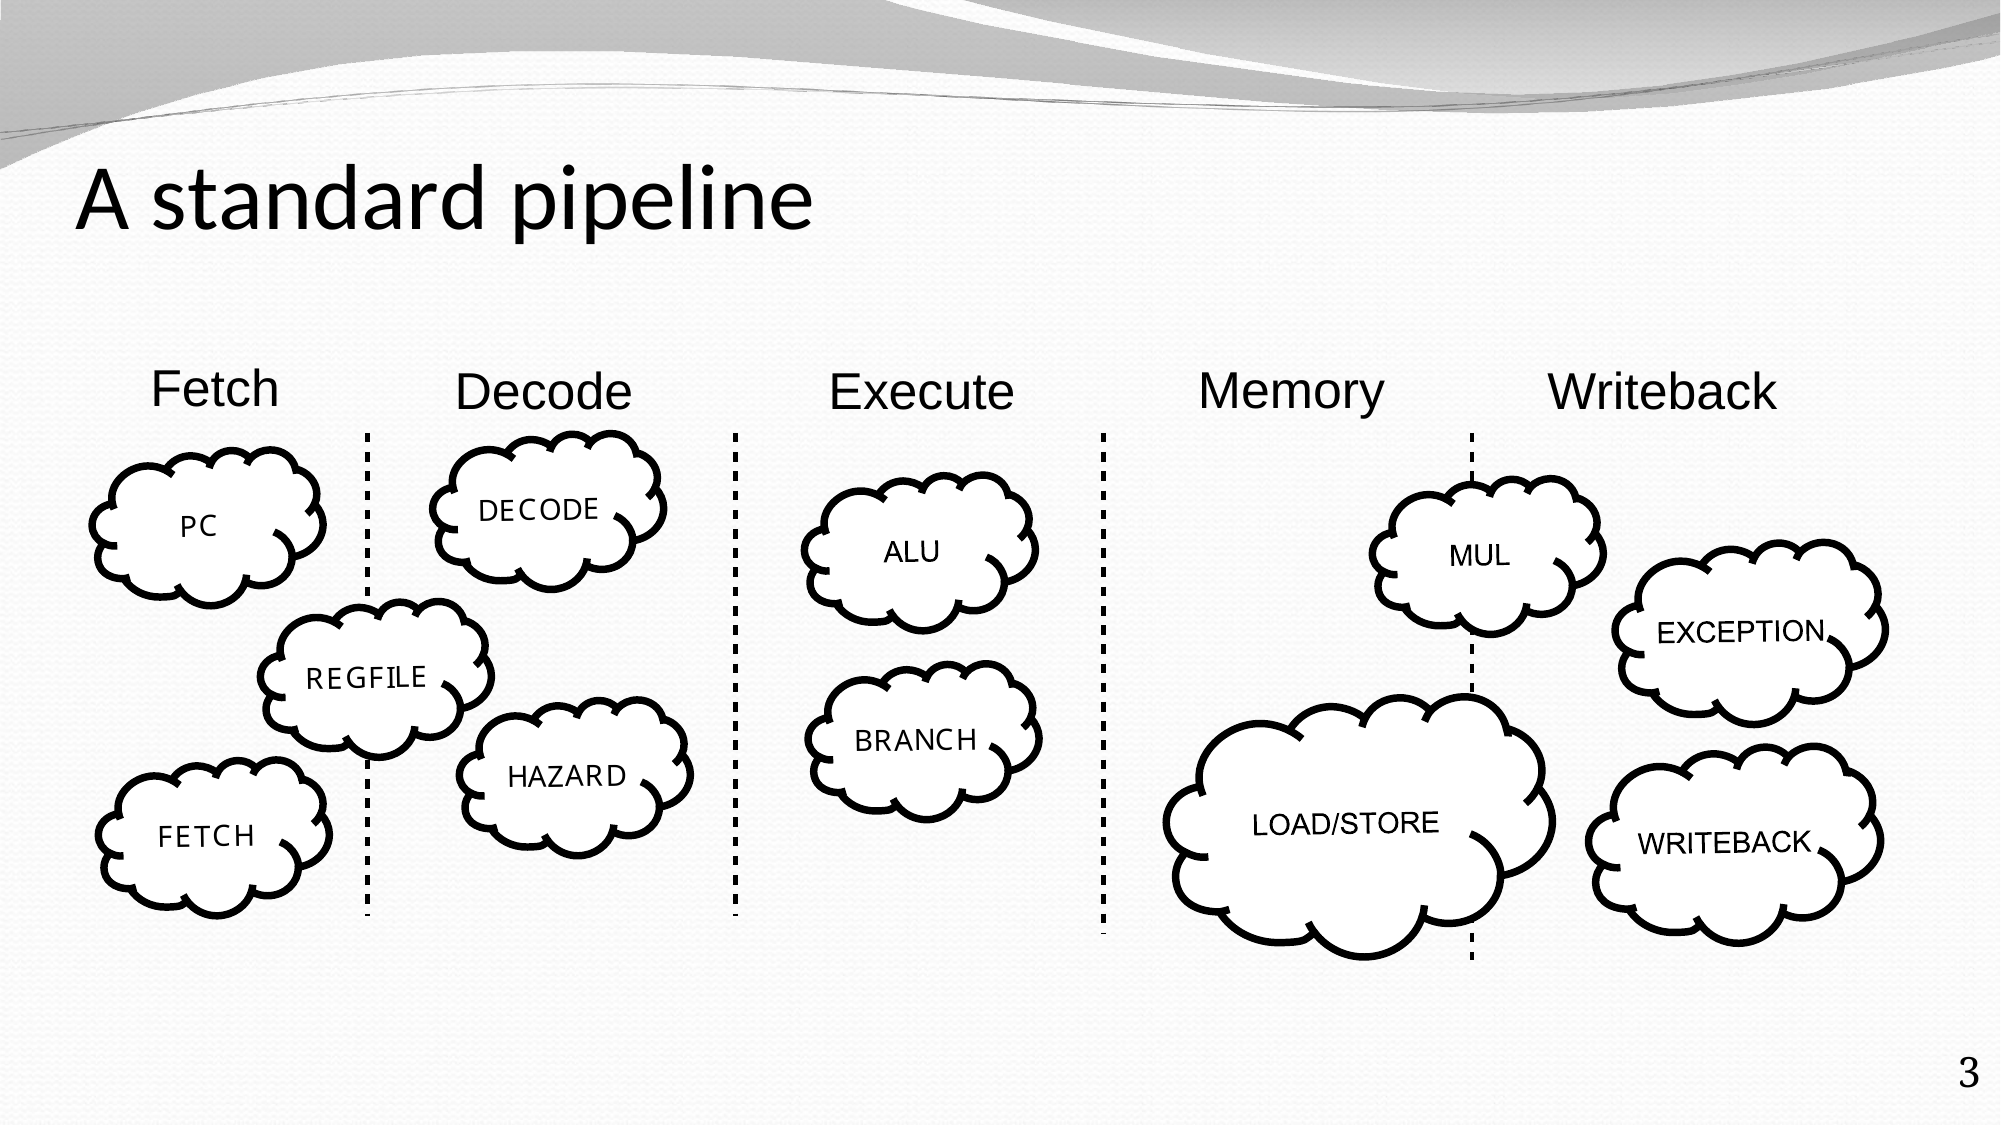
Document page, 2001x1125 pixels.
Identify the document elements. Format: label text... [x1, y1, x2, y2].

chart [88, 348, 1890, 963]
text_box <numéro> [1813, 1042, 1981, 1103]
title A standard pipeline [75, 60, 1666, 248]
picture [0, 0, 2001, 1125]
